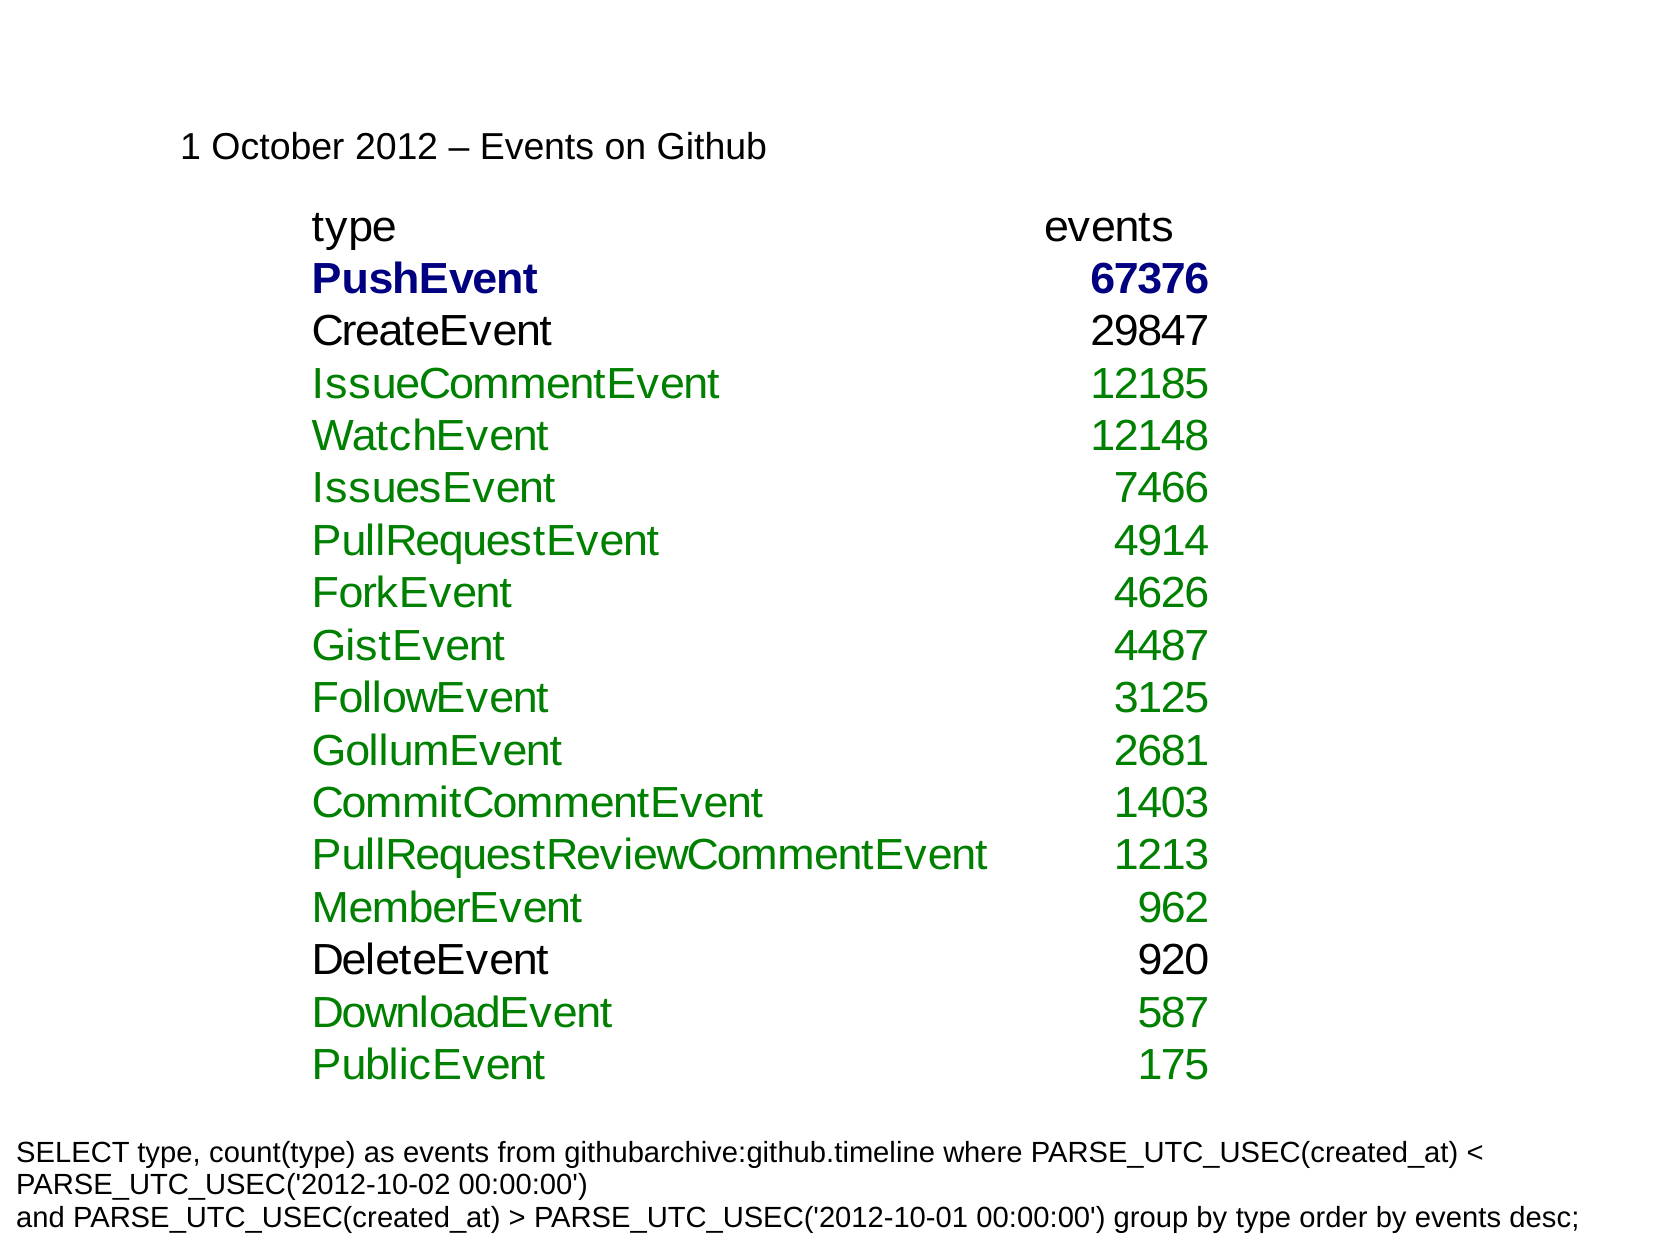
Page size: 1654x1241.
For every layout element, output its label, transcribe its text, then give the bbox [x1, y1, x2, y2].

text_box 1 October 2012 – Events on Github [165, 118, 783, 175]
text_box SELECT type, count(type) as events from githubarchive:github.timeline where PARSE_UTC_USEC(created_at) < PARSE_UTC_USEC('2012-10-02 00:00:00') and PARSE_UTC_USEC(created_at) > PARSE_UTC_USEC('2012-10-01 00:00:00') group by type order by events desc; [1, 1128, 1654, 1241]
chart [307, 202, 1217, 1100]
